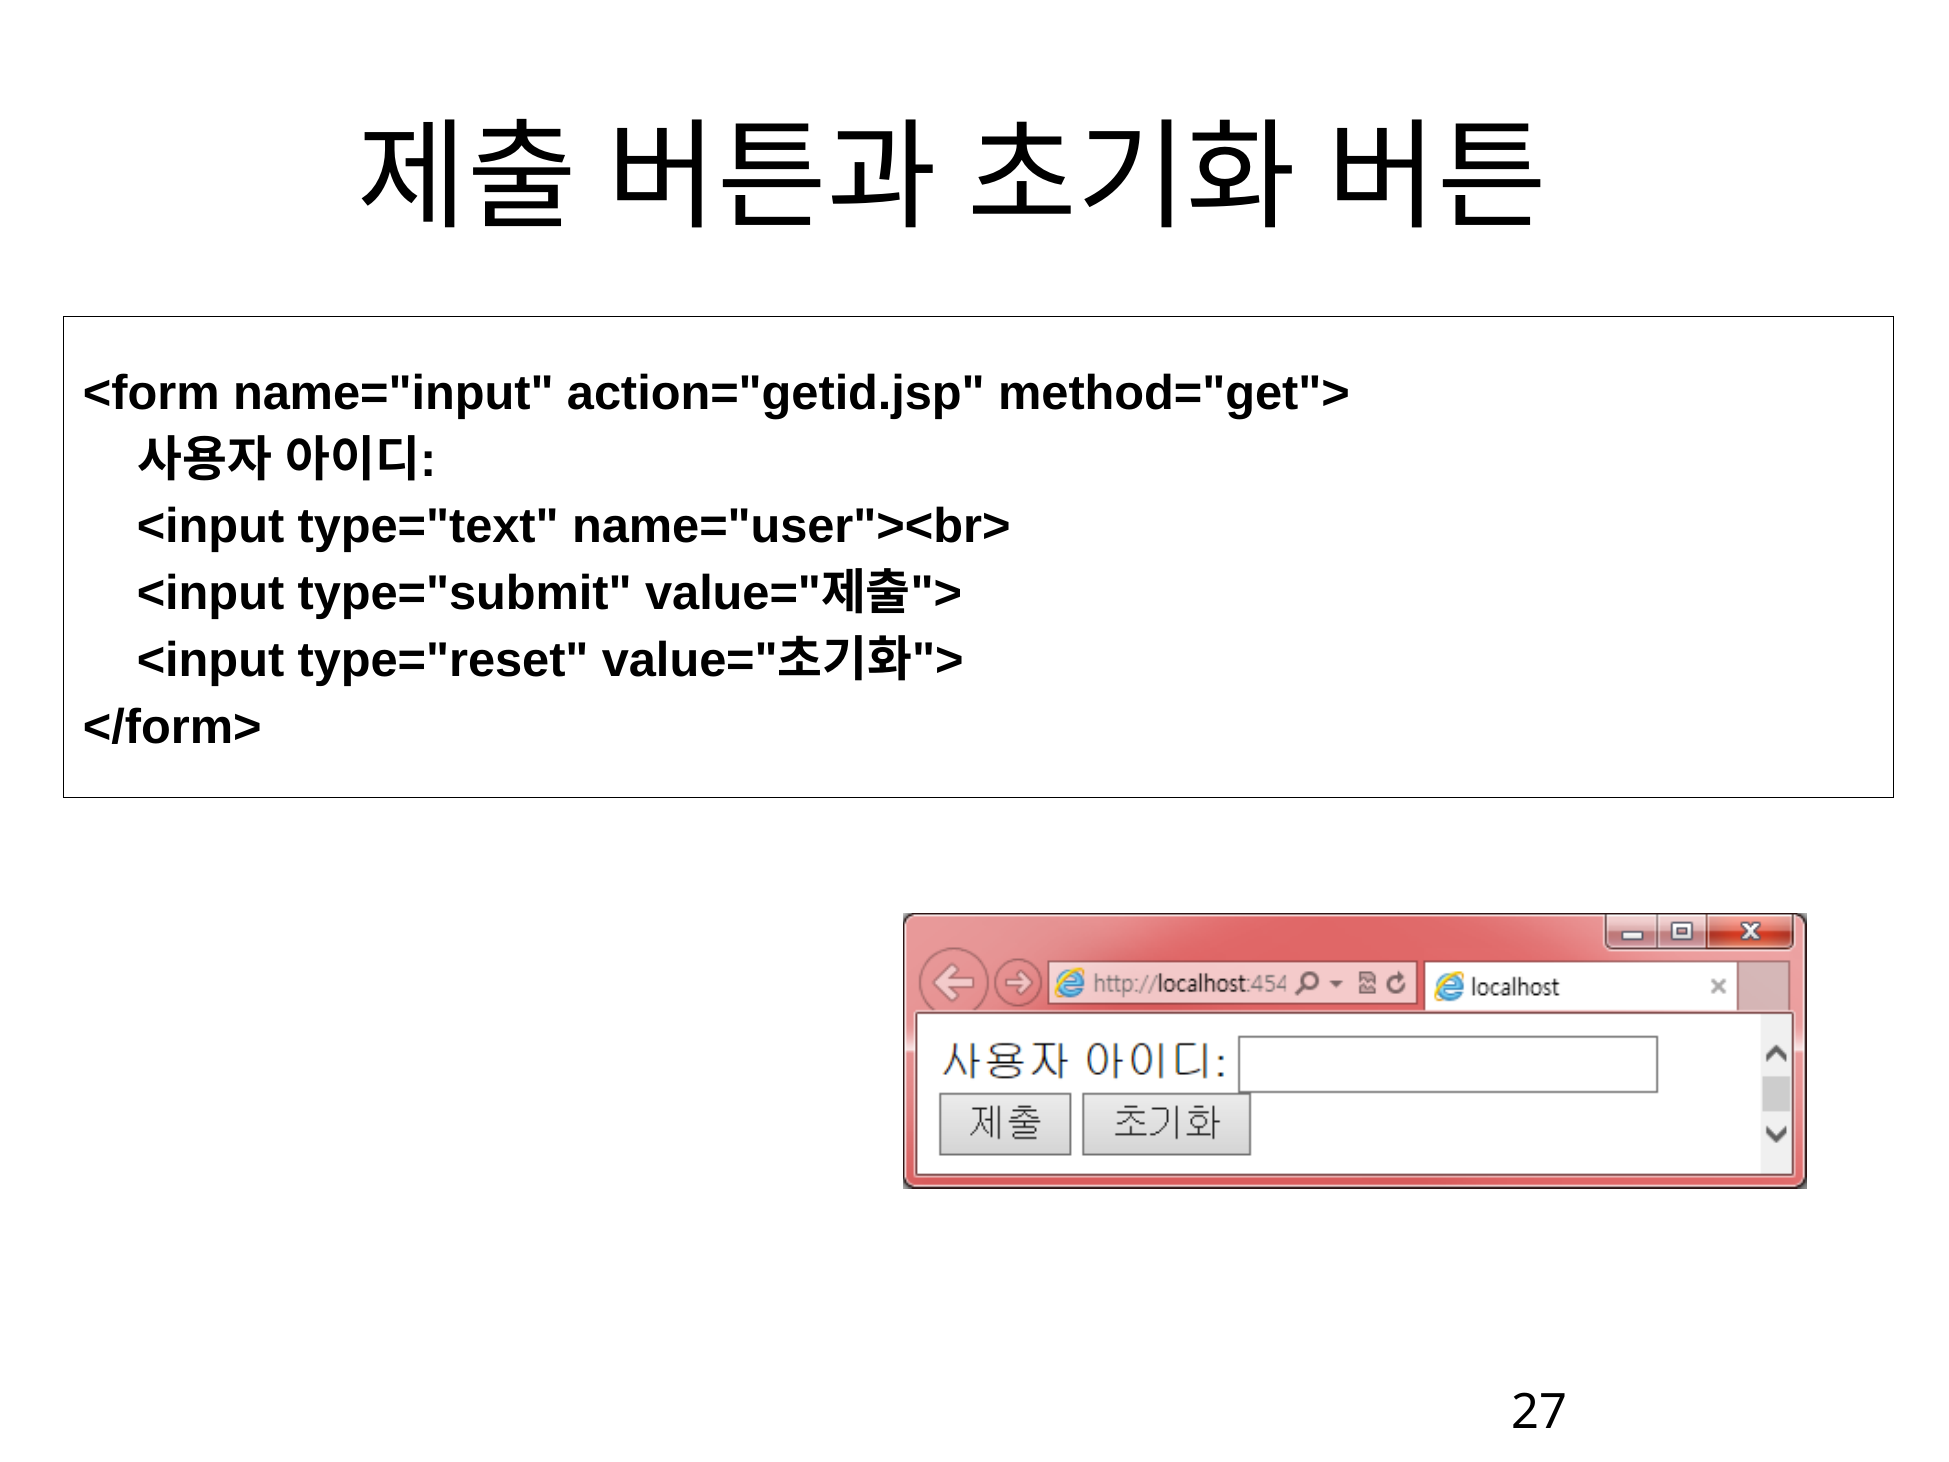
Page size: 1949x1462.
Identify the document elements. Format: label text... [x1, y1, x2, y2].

picture [903, 913, 1807, 1189]
slide_number <숫자> [1496, 1372, 1899, 1462]
text_box <form name="input" action="getid.jsp" method="get"> 사용자 아이디: <input type="text" name="user"><br> <input type="submit" value="제출"> <input type="reset" value="초기화"> </form> [63, 316, 1894, 798]
title 제출 버튼과 초기화 버튼 [156, 92, 1749, 255]
